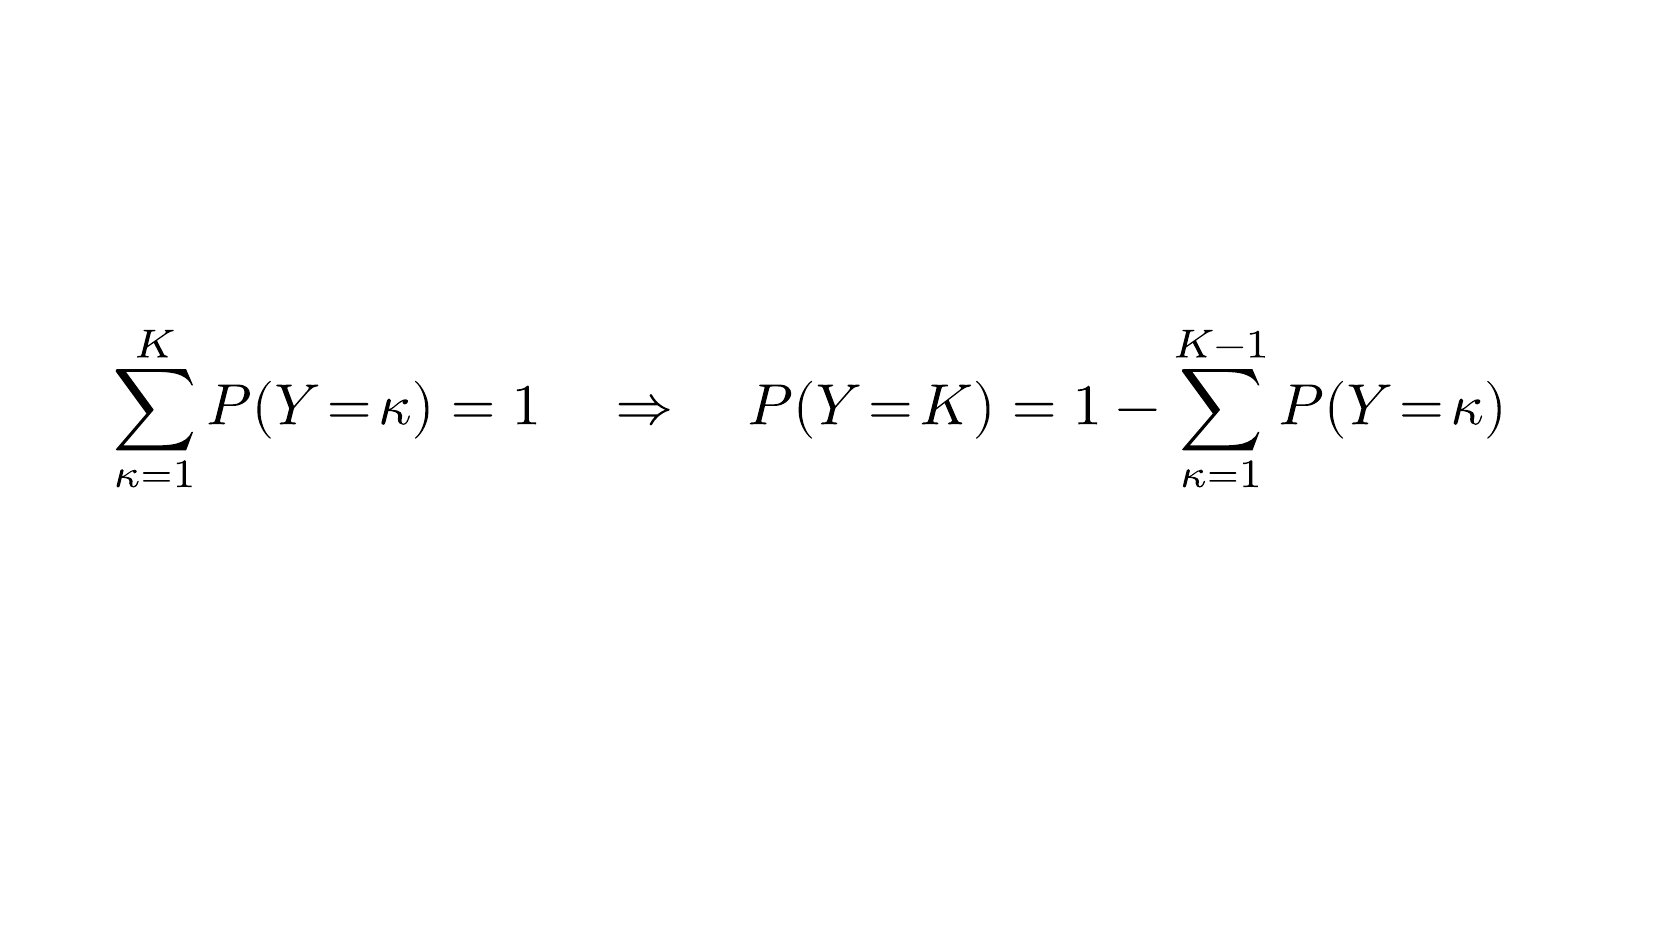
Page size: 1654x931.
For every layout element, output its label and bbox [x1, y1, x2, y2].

picture [112, 329, 1501, 488]
